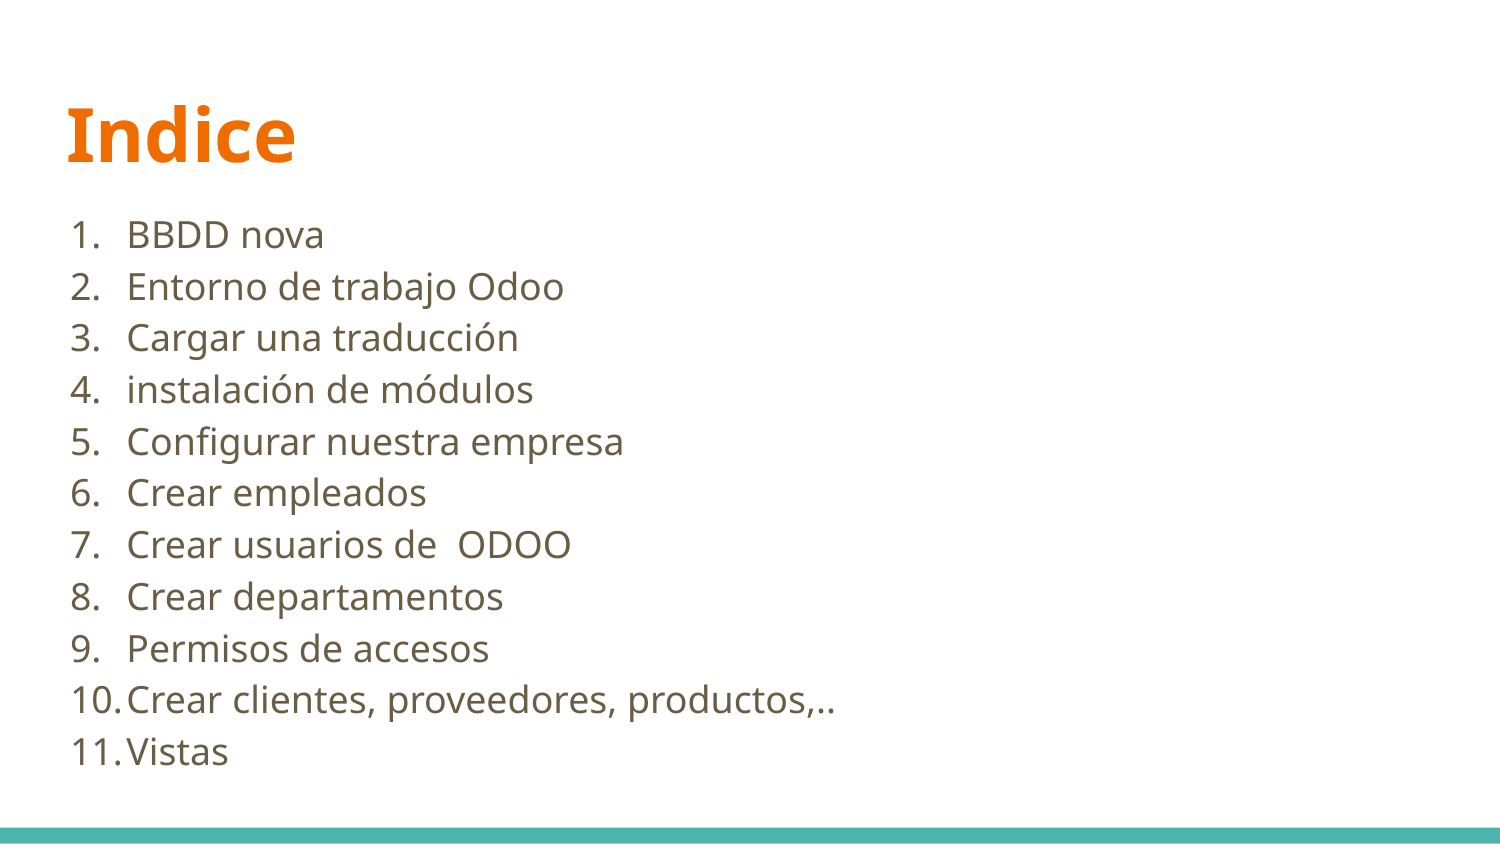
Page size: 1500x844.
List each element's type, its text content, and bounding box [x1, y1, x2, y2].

title Indice [51, 72, 1449, 189]
list BBDD nova Entorno de trabajo Odoo Cargar una traducción instalación de módulos Configurar nuestra empresa Crear empleados Crear usuarios de ODOO Crear departamentos Permisos de accesos Crear clientes, proveedores, productos,.. Vistas [36, 189, 1449, 775]
